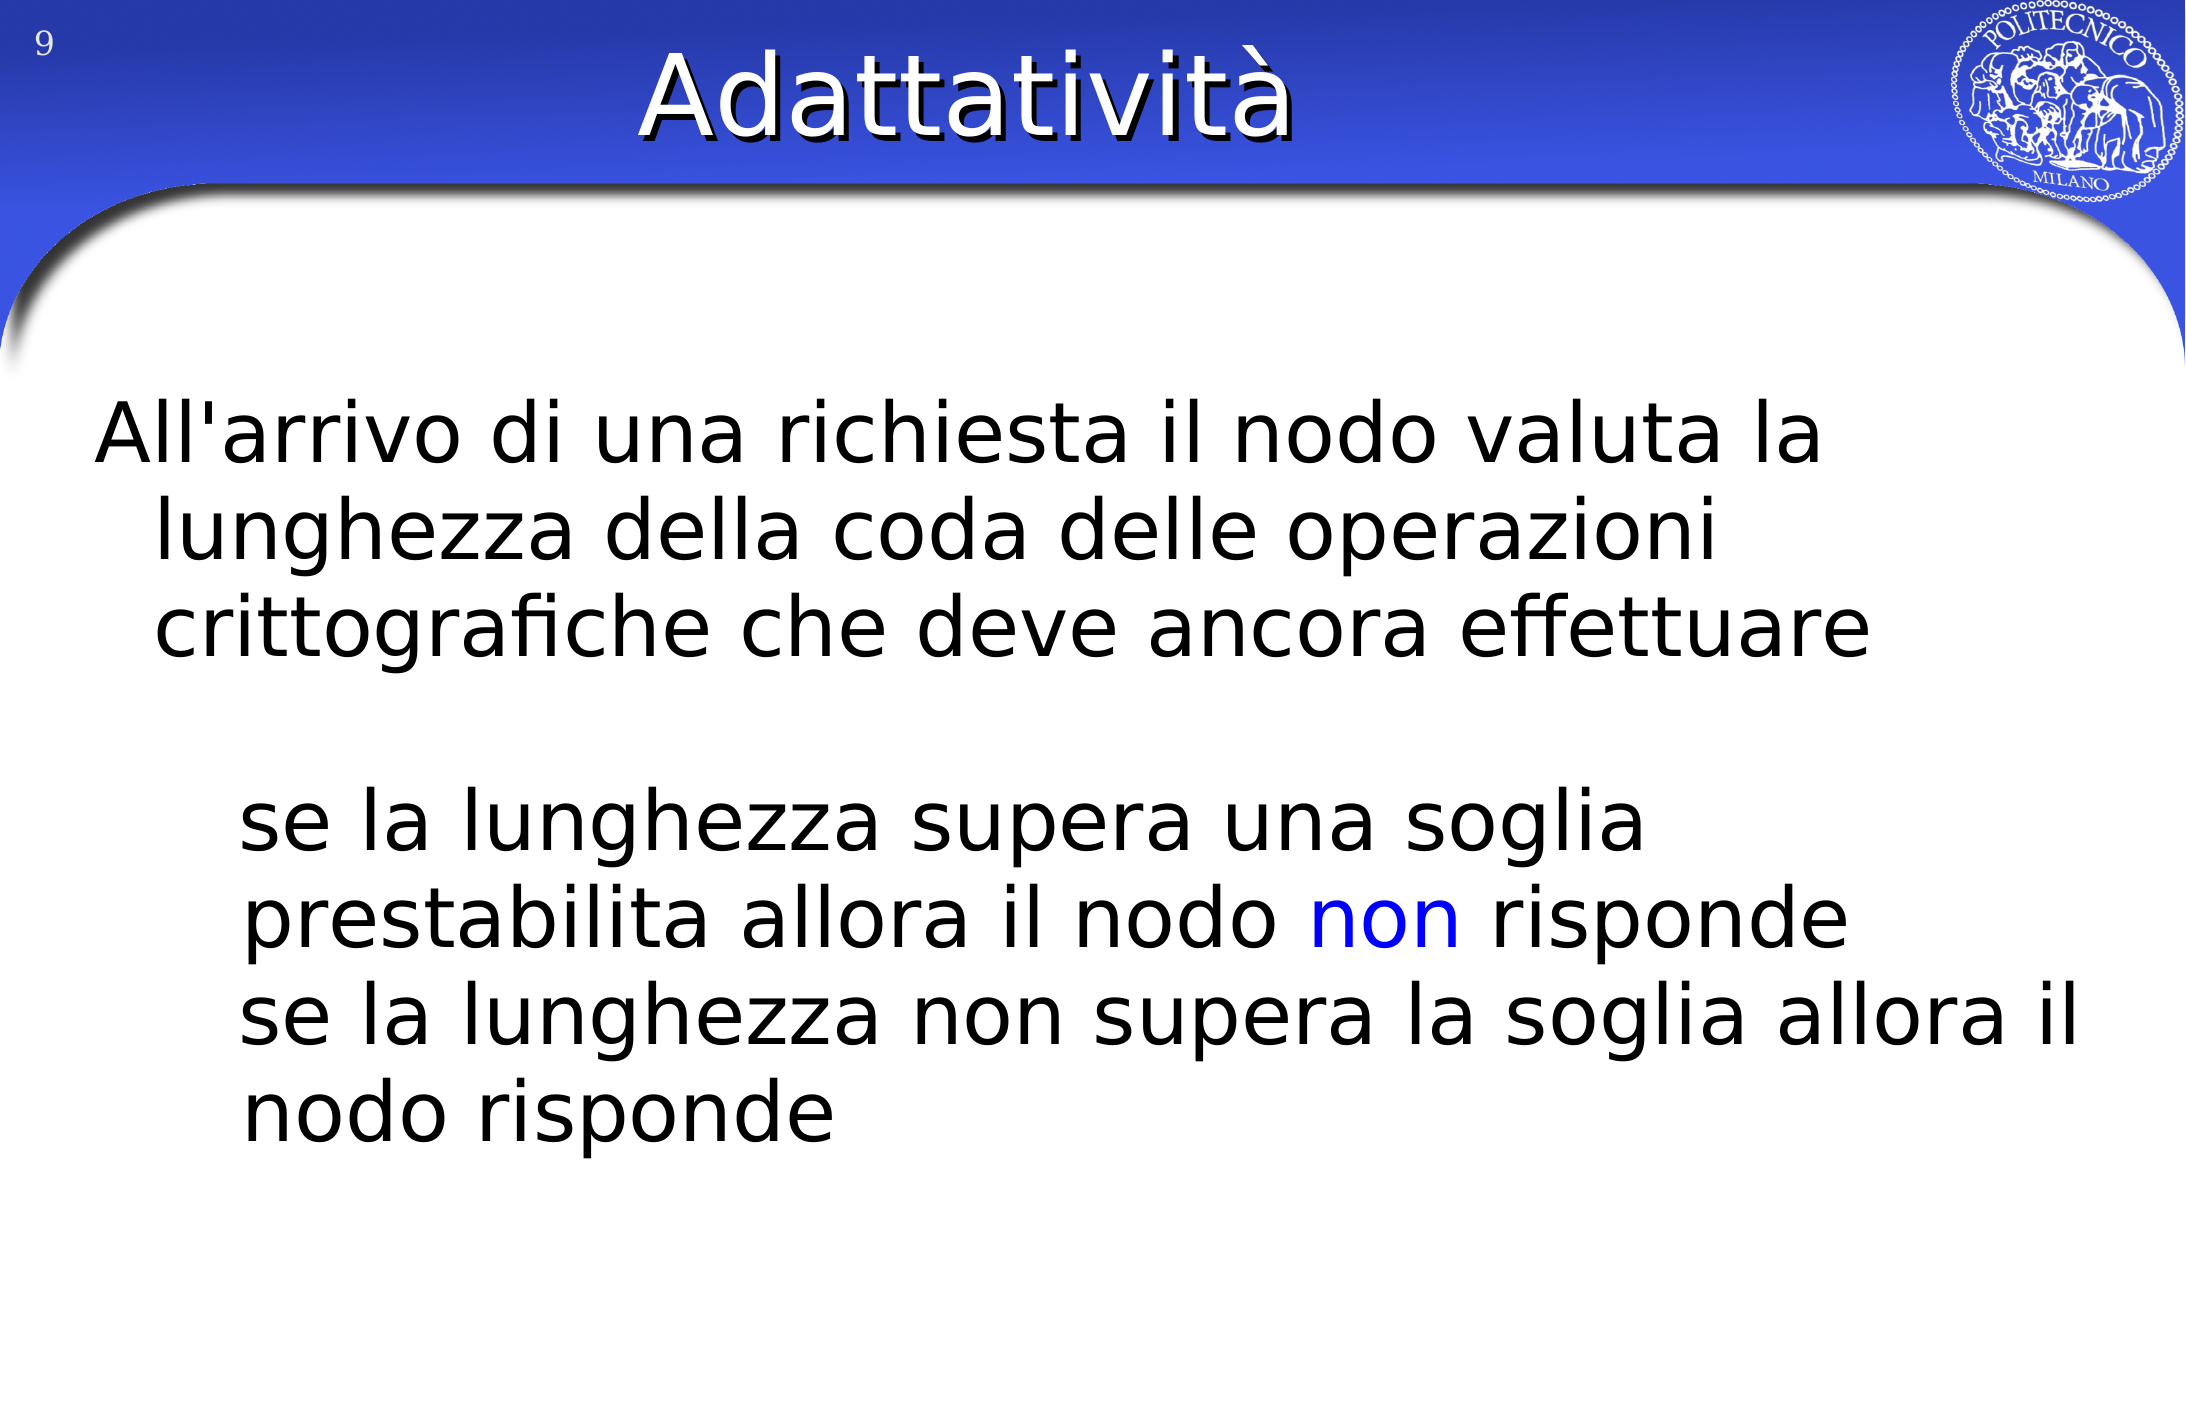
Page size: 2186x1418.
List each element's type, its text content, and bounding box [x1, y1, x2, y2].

text_box All'arrivo di una richiesta il nodo valuta la lunghezza della coda delle operazioni crittografiche che deve ancora effettuare se la lunghezza supera una soglia prestabilita allora il nodo non risponde se la lunghezza non supera la soglia allora il nodo risponde [59, 377, 2126, 1169]
title Adattatività [37, 31, 1897, 163]
picture [0, 0, 2186, 1418]
